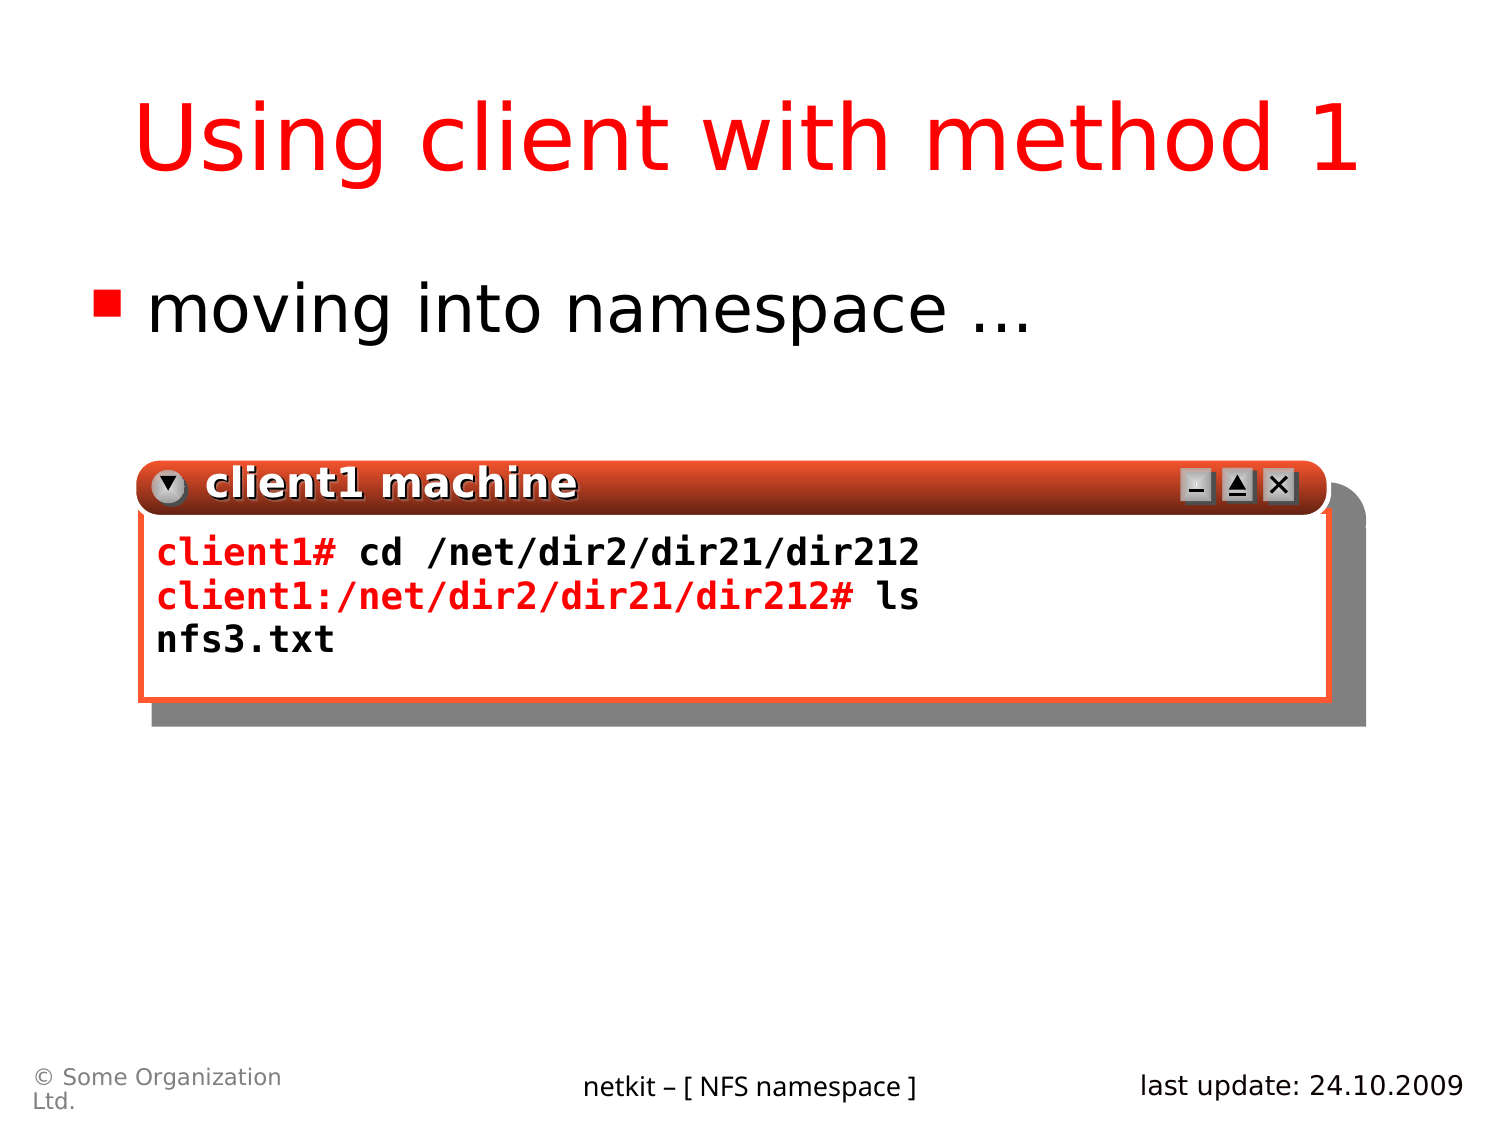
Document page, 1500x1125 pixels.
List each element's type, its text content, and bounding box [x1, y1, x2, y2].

text_box client1 machine [204, 458, 942, 518]
text_box [133, 458, 204, 518]
text_box [151, 458, 1367, 727]
title Using client with method 1 [75, 45, 1426, 233]
text_box client1# cd /net/dir2/dir21/dir212 client1:/net/dir2/dir21/dir212# ls nfs3.txt [140, 511, 1329, 700]
list moving into namespace ... [75, 262, 1426, 1006]
